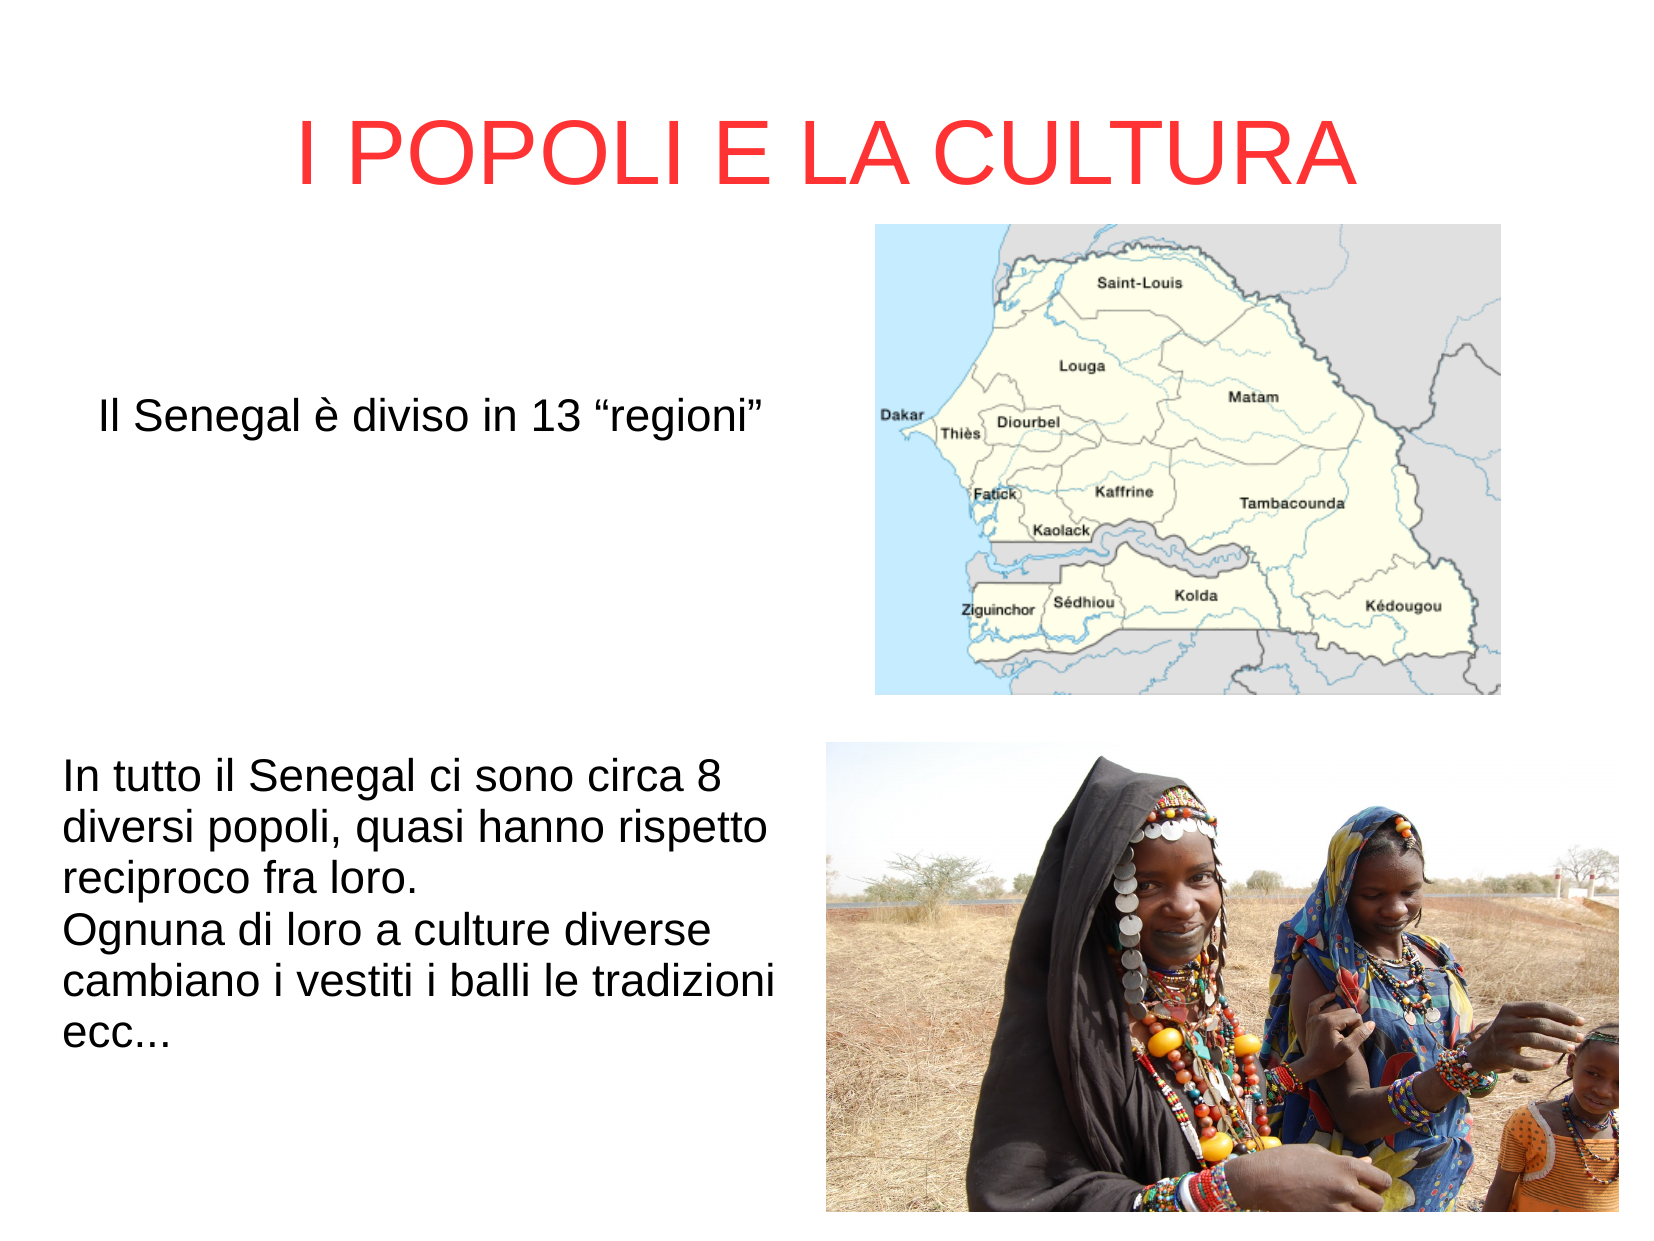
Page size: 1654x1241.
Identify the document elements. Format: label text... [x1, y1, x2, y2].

title I POPOLI E LA CULTURA [82, 49, 1571, 257]
text_box Il Senegal è diviso in 13 “regioni” [82, 382, 875, 449]
picture [826, 742, 1619, 1212]
text_box In tutto il Senegal ci sono circa 8 diversi popoli, quasi hanno rispetto reciproco fra loro. Ognuna di loro a culture diverse cambiano i vestiti i balli le tradizioni ecc... [47, 742, 804, 1182]
picture [875, 224, 1501, 695]
